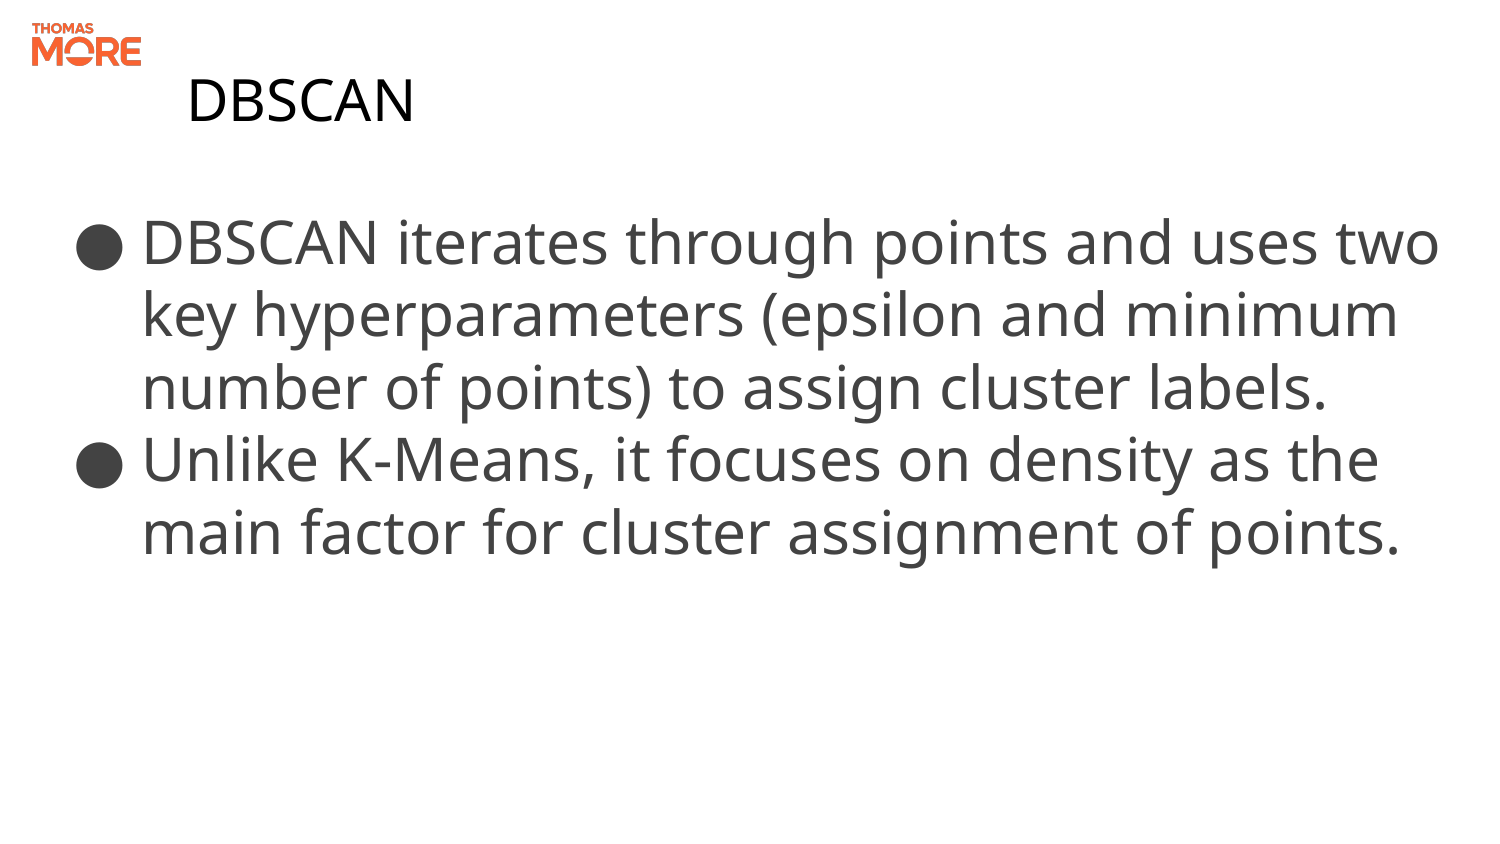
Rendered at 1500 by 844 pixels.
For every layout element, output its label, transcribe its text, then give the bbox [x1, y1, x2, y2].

list DBSCAN iterates through points and uses two key hyperparameters (epsilon and minimum number of points) to assign cluster labels. Unlike K-Means, it focuses on density as the main factor for cluster assignment of points. [51, 189, 1476, 750]
picture [22, 13, 151, 76]
title DBSCAN [171, 48, 1449, 143]
